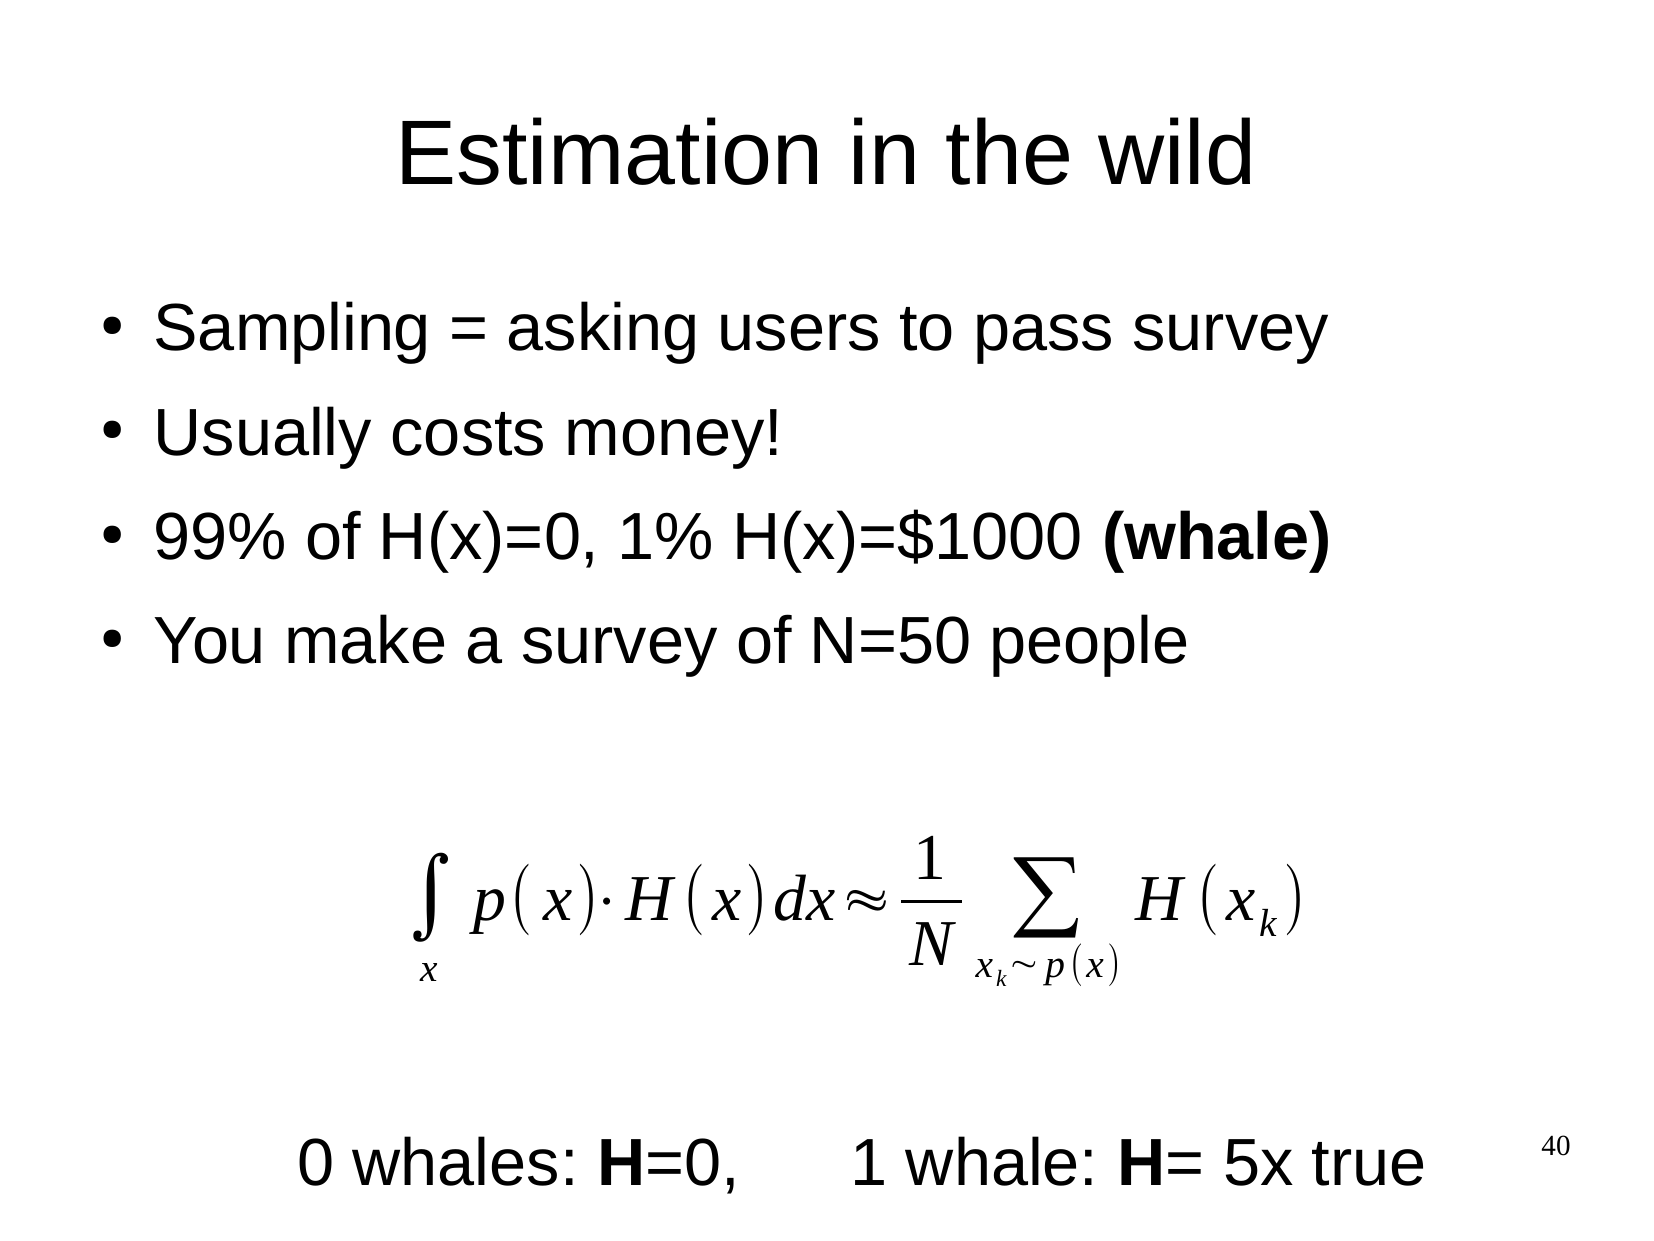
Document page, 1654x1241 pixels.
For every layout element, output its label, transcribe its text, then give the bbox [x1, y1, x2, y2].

title Estimation in the wild [82, 49, 1571, 257]
list Sampling = asking users to pass survey Usually costs money! 99% of H(x)=0, 1% H(x)=$1000 (whale) You make a survey of N=50 people 0 whales: H=0, 1 whale: H= 5x true [82, 290, 1571, 1241]
chart [387, 822, 1321, 993]
